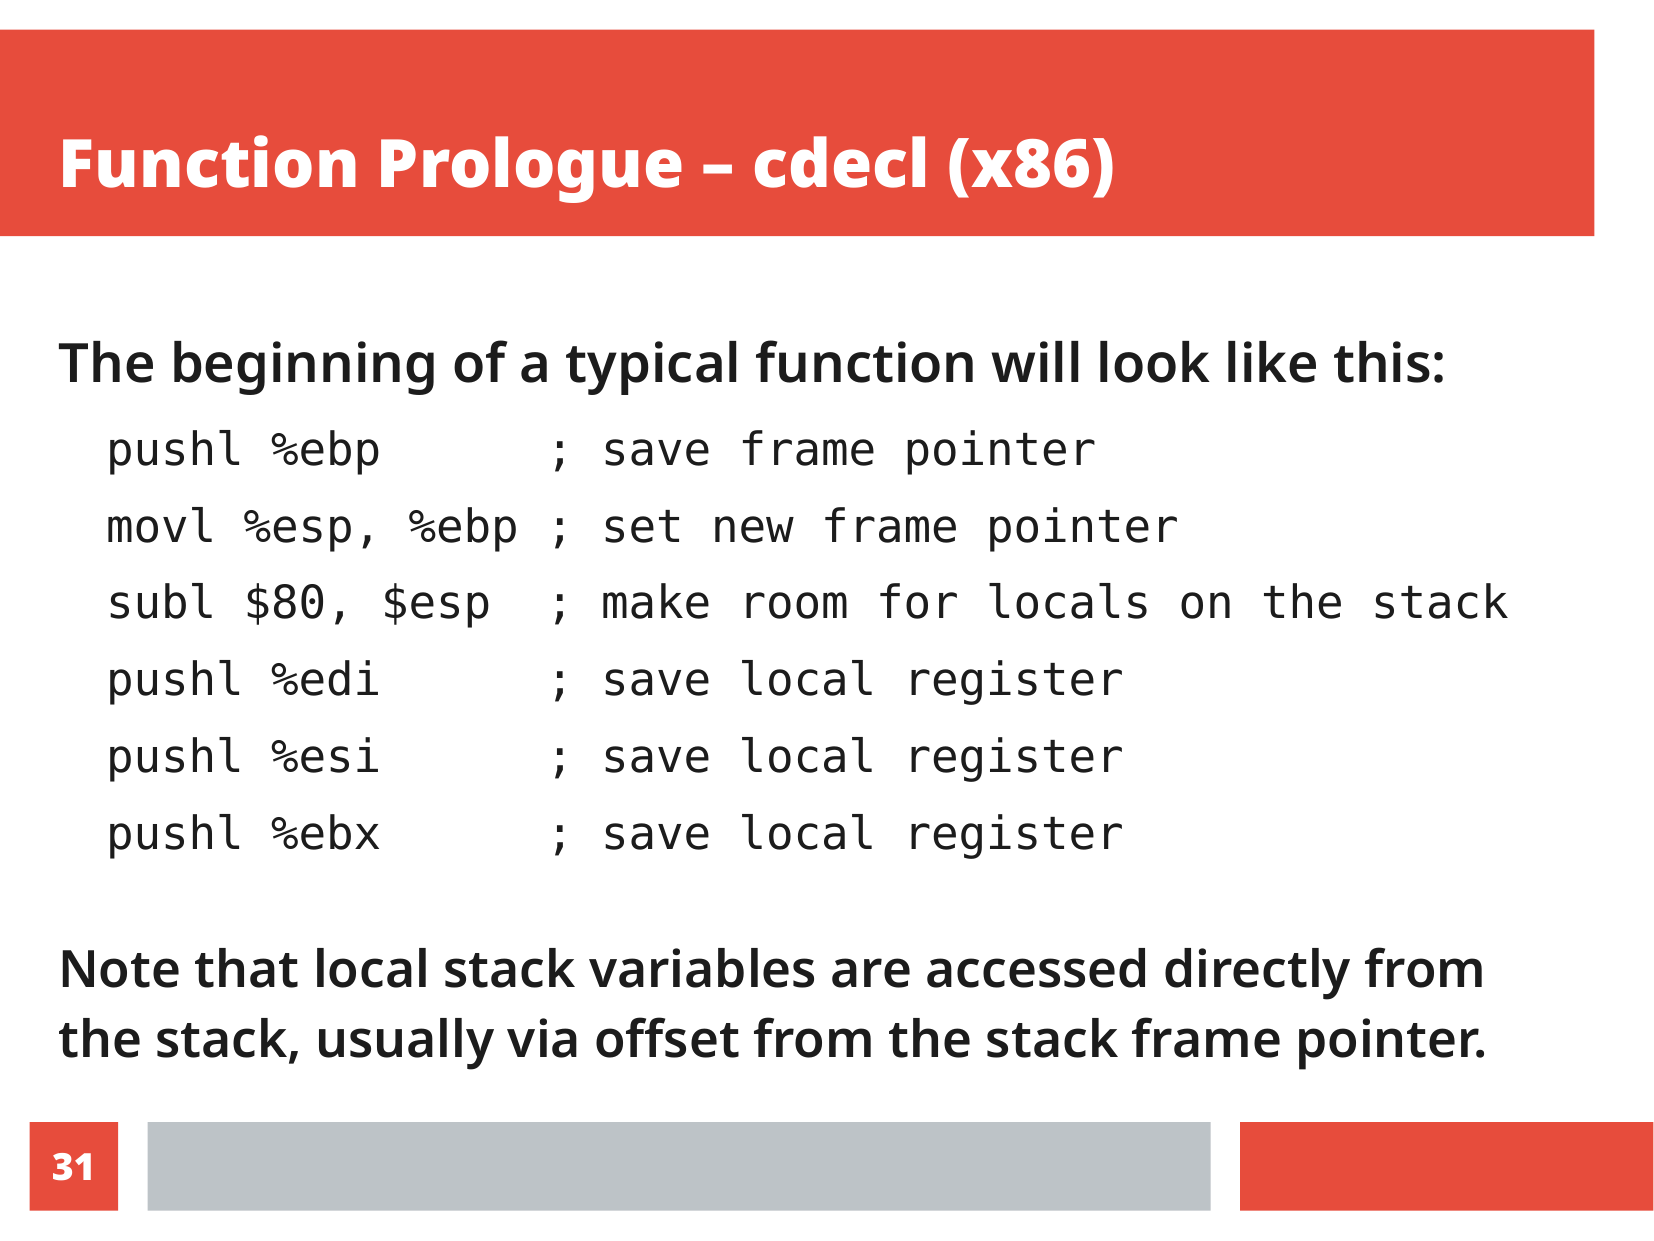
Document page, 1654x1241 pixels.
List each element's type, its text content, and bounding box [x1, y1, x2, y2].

list The beginning of a typical function will look like this: pushl %ebp ; save frame pointer movl %esp, %ebp ; set new frame pointer subl $80, $esp ; make room for locals on the stack pushl %edi ; save local register pushl %esi ; save local register pushl %ebx ; save local register [59, 324, 1565, 932]
list Note that local stack variables are accessed directly from the stack, usually via offset from the stack frame pointer. [58, 932, 1565, 1093]
title Function Prologue – cdecl (x86) [59, 59, 1595, 207]
